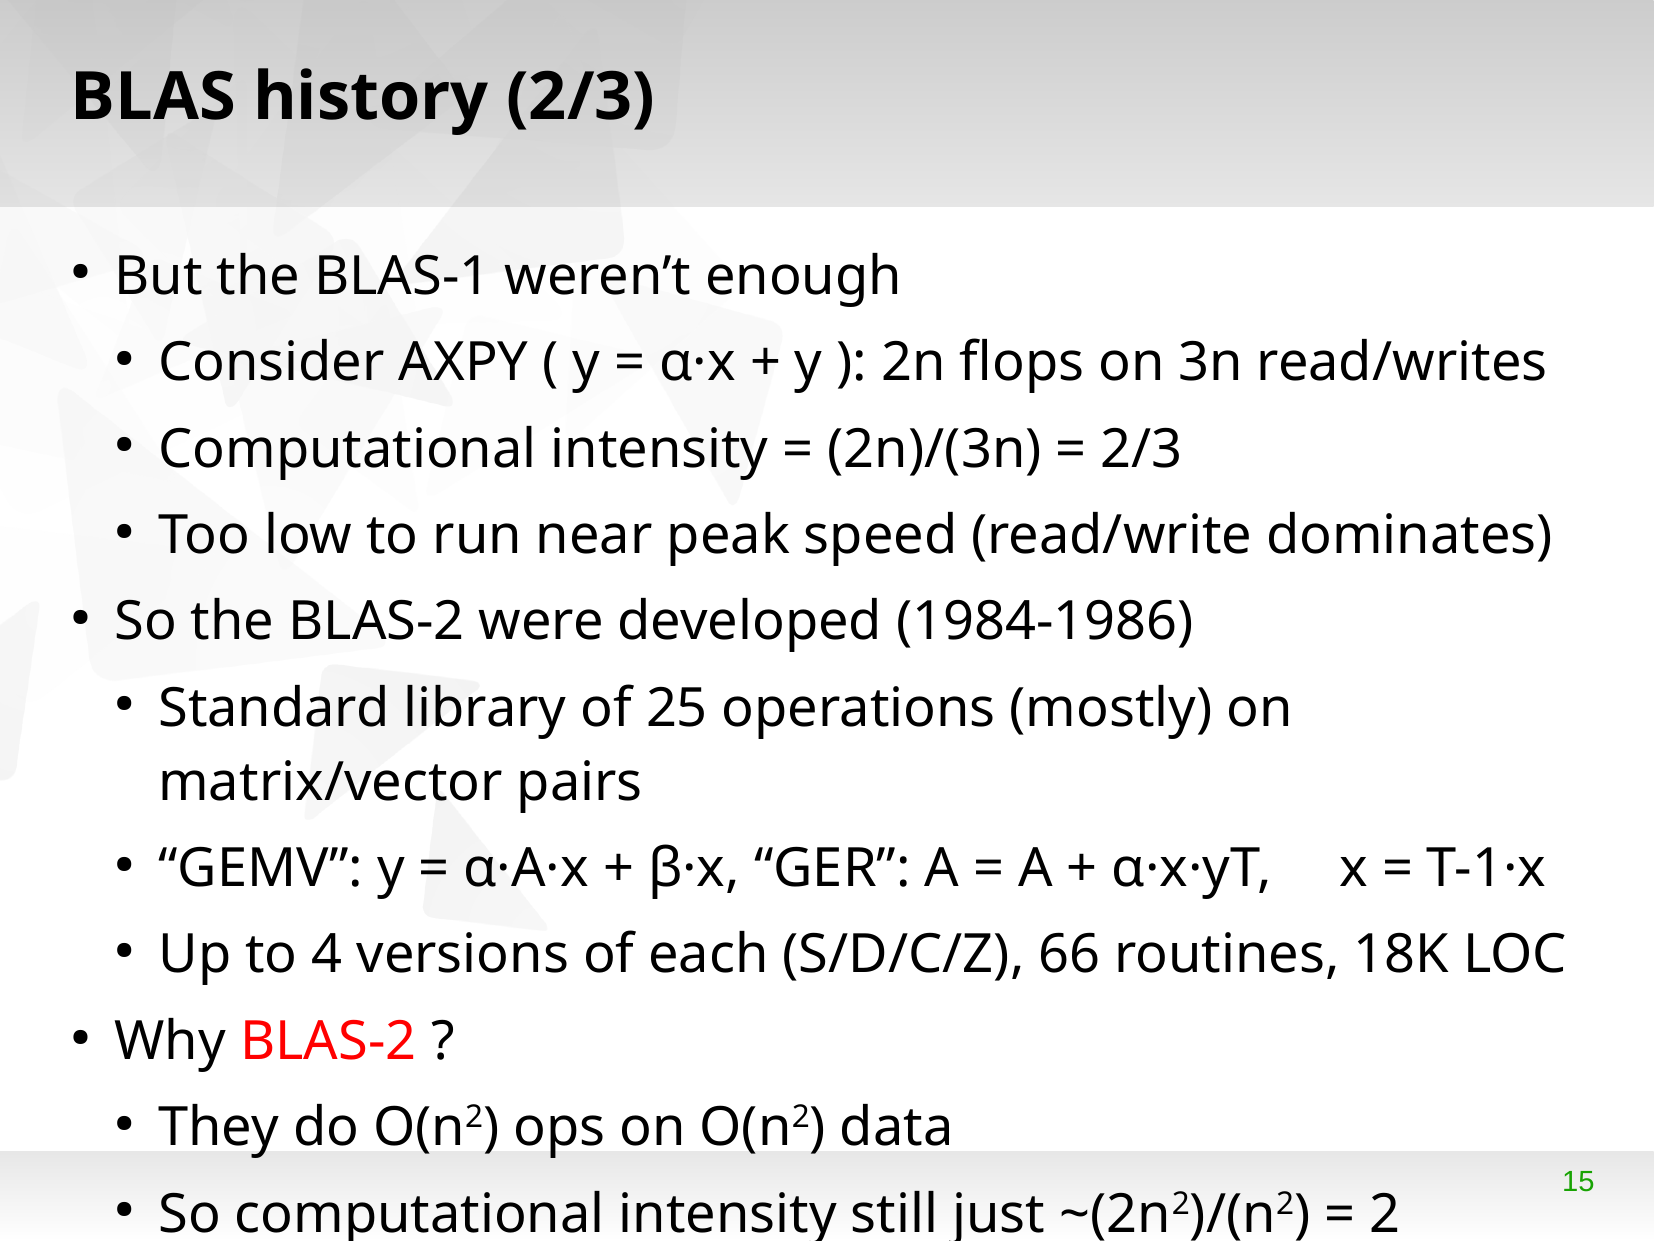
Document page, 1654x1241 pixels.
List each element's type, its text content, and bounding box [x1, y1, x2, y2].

title BLAS history (2/3) [70, 0, 1292, 188]
list But the BLAS-1 weren’t enough Consider AXPY ( y = α·x + y ): 2n flops on 3n read/writes Computational intensity = (2n)/(3n) = 2/3 Too low to run near peak speed (read/write dominates) So the BLAS-2 were developed (1984-1986) Standard library of 25 operations (mostly) on matrix/vector pairs “GEMV”: y = α·A·x + β·x, “GER”: A = A + α·x·yT, x = T-1·x Up to 4 versions of each (S/D/C/Z), 66 routines, 18K LOC Why BLAS-2 ? They do O(n2) ops on O(n2) data So computational intensity still just ~(2n2)/(n2) = 2 OK for vector machines, but not for machine with caches [70, 236, 1619, 1134]
picture [0, 0, 783, 931]
